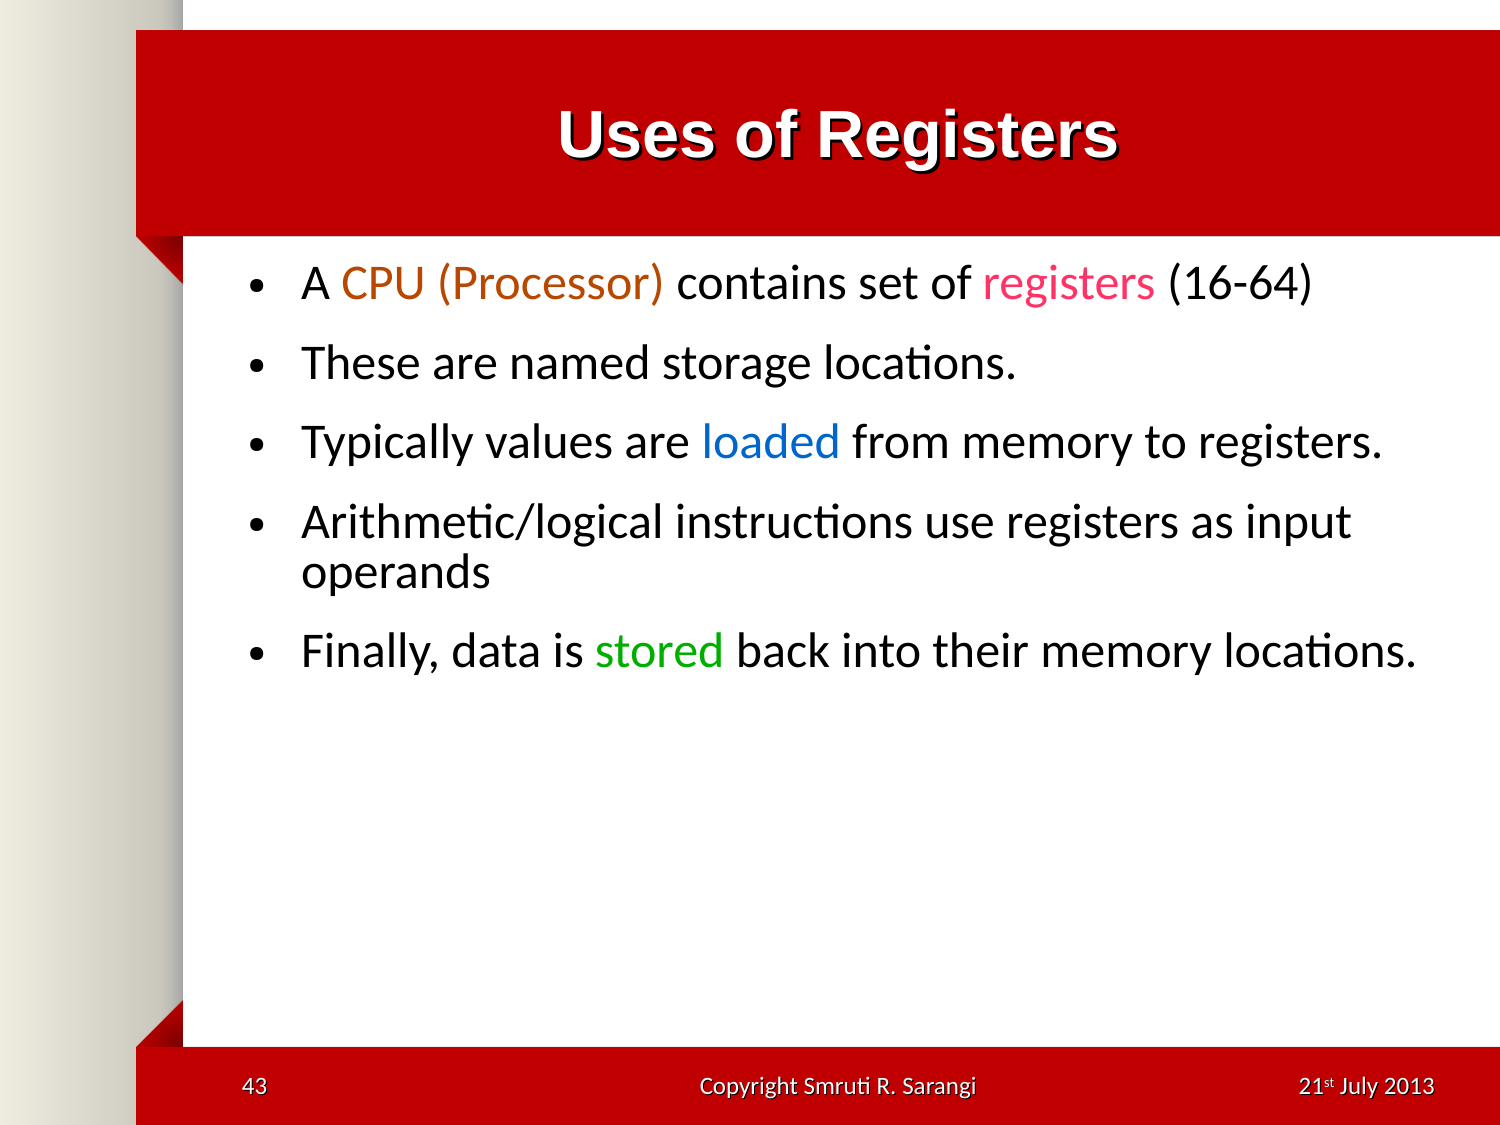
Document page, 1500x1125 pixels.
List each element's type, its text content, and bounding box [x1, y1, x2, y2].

title Uses of Registers [230, 57, 1447, 211]
picture [0, 0, 1500, 1125]
list A CPU (Processor) contains set of registers (16-64) These are named storage locations. Typically values are loaded from memory to registers. Arithmetic/logical instructions use registers as input operands Finally, data is stored back into their memory locations. [230, 262, 1447, 1005]
